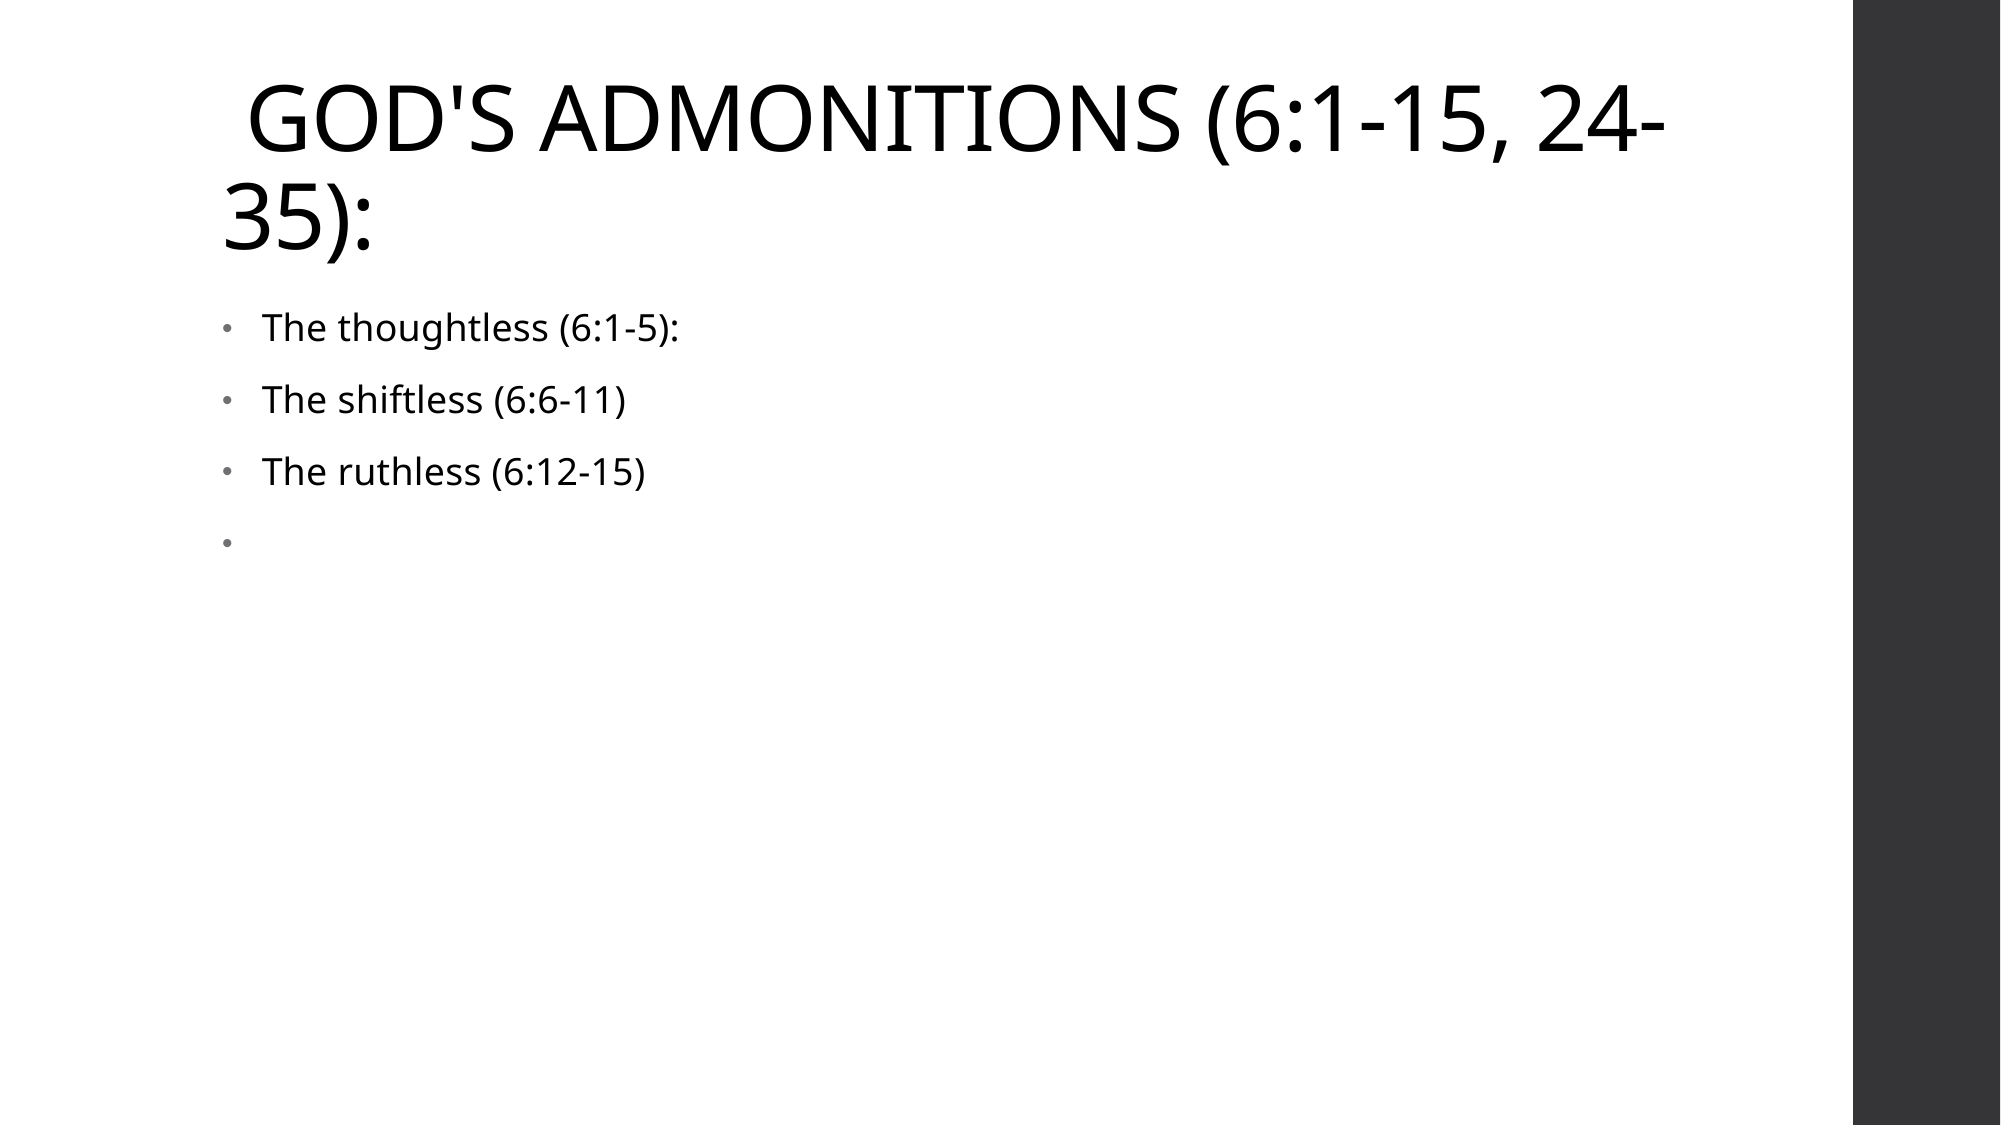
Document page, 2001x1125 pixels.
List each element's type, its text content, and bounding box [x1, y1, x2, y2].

title GOD'S ADMONITIONS (6:1-15, 24-35): [206, 60, 1797, 278]
list The thoughtless (6:1-5): The shiftless (6:6-11) The ruthless (6:12-15) [206, 299, 1617, 1014]
